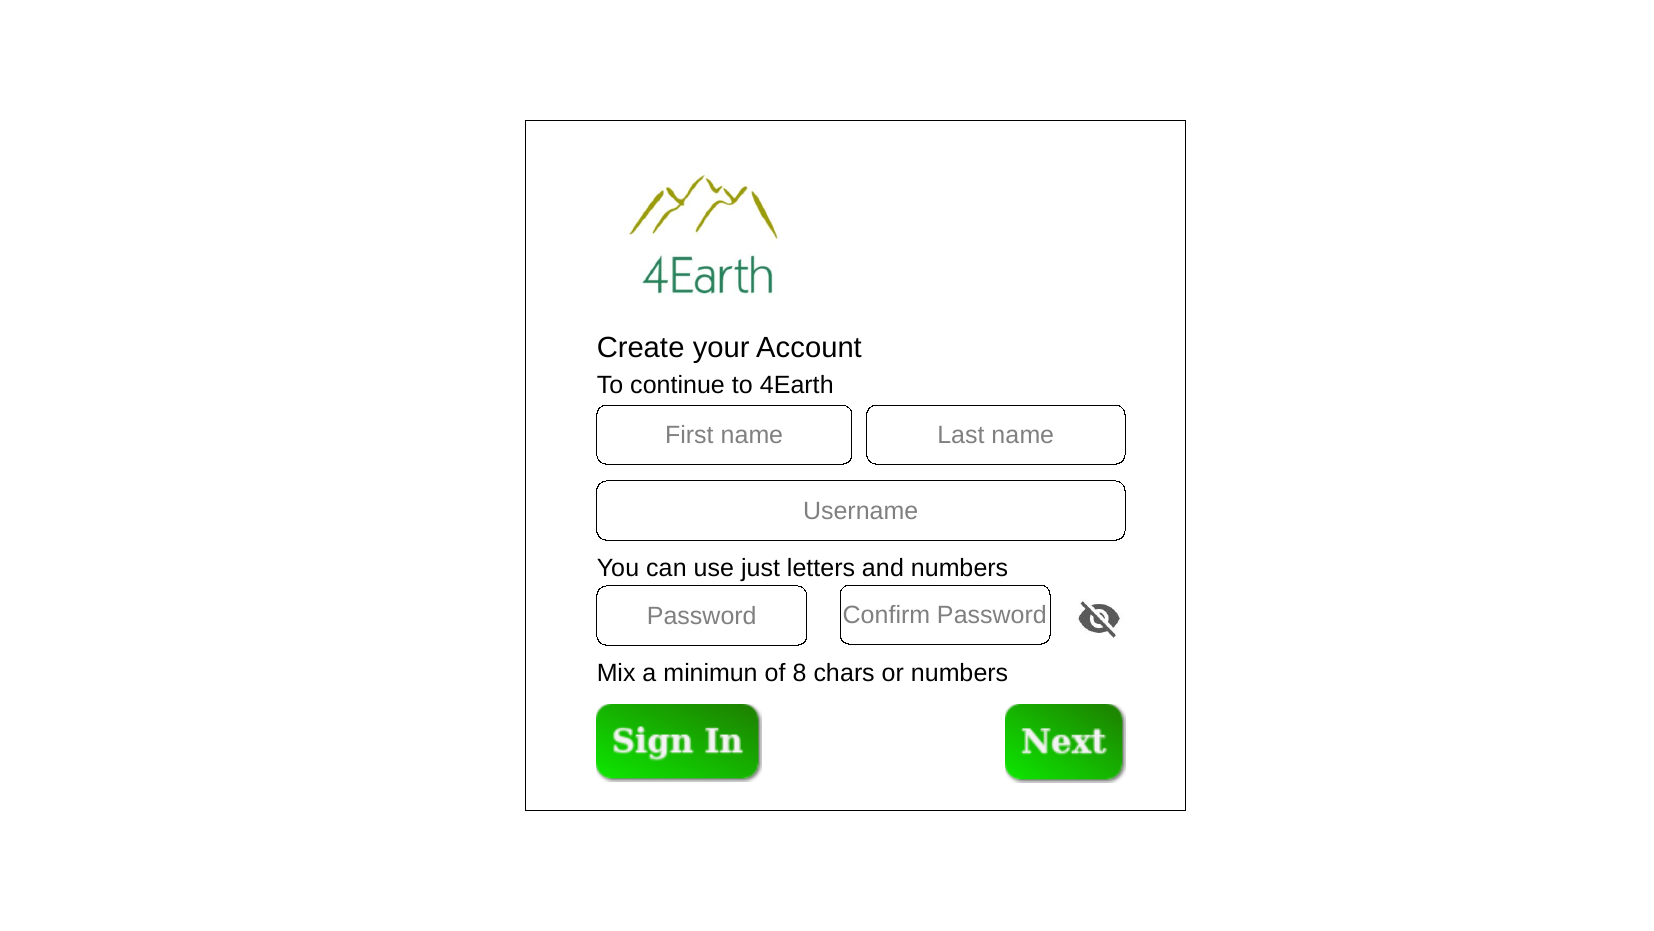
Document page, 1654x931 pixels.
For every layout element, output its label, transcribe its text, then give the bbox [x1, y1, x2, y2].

picture [596, 149, 812, 322]
title Mix a minimun of 8 chars or numbers [596, 624, 1096, 721]
text_box Password [596, 585, 807, 624]
title You can use just letters and numbers [596, 533, 1096, 616]
text_box First name [596, 405, 852, 465]
picture [1005, 704, 1126, 783]
text_box Username [596, 480, 1126, 541]
picture [596, 721, 762, 782]
text_box [525, 120, 1186, 811]
title To continue to 4Earth [596, 381, 1051, 411]
text_box Last name [866, 405, 1126, 465]
text_box Confirm Password [840, 616, 1051, 624]
title Create your Account [596, 315, 1051, 381]
picture [1065, 584, 1131, 651]
